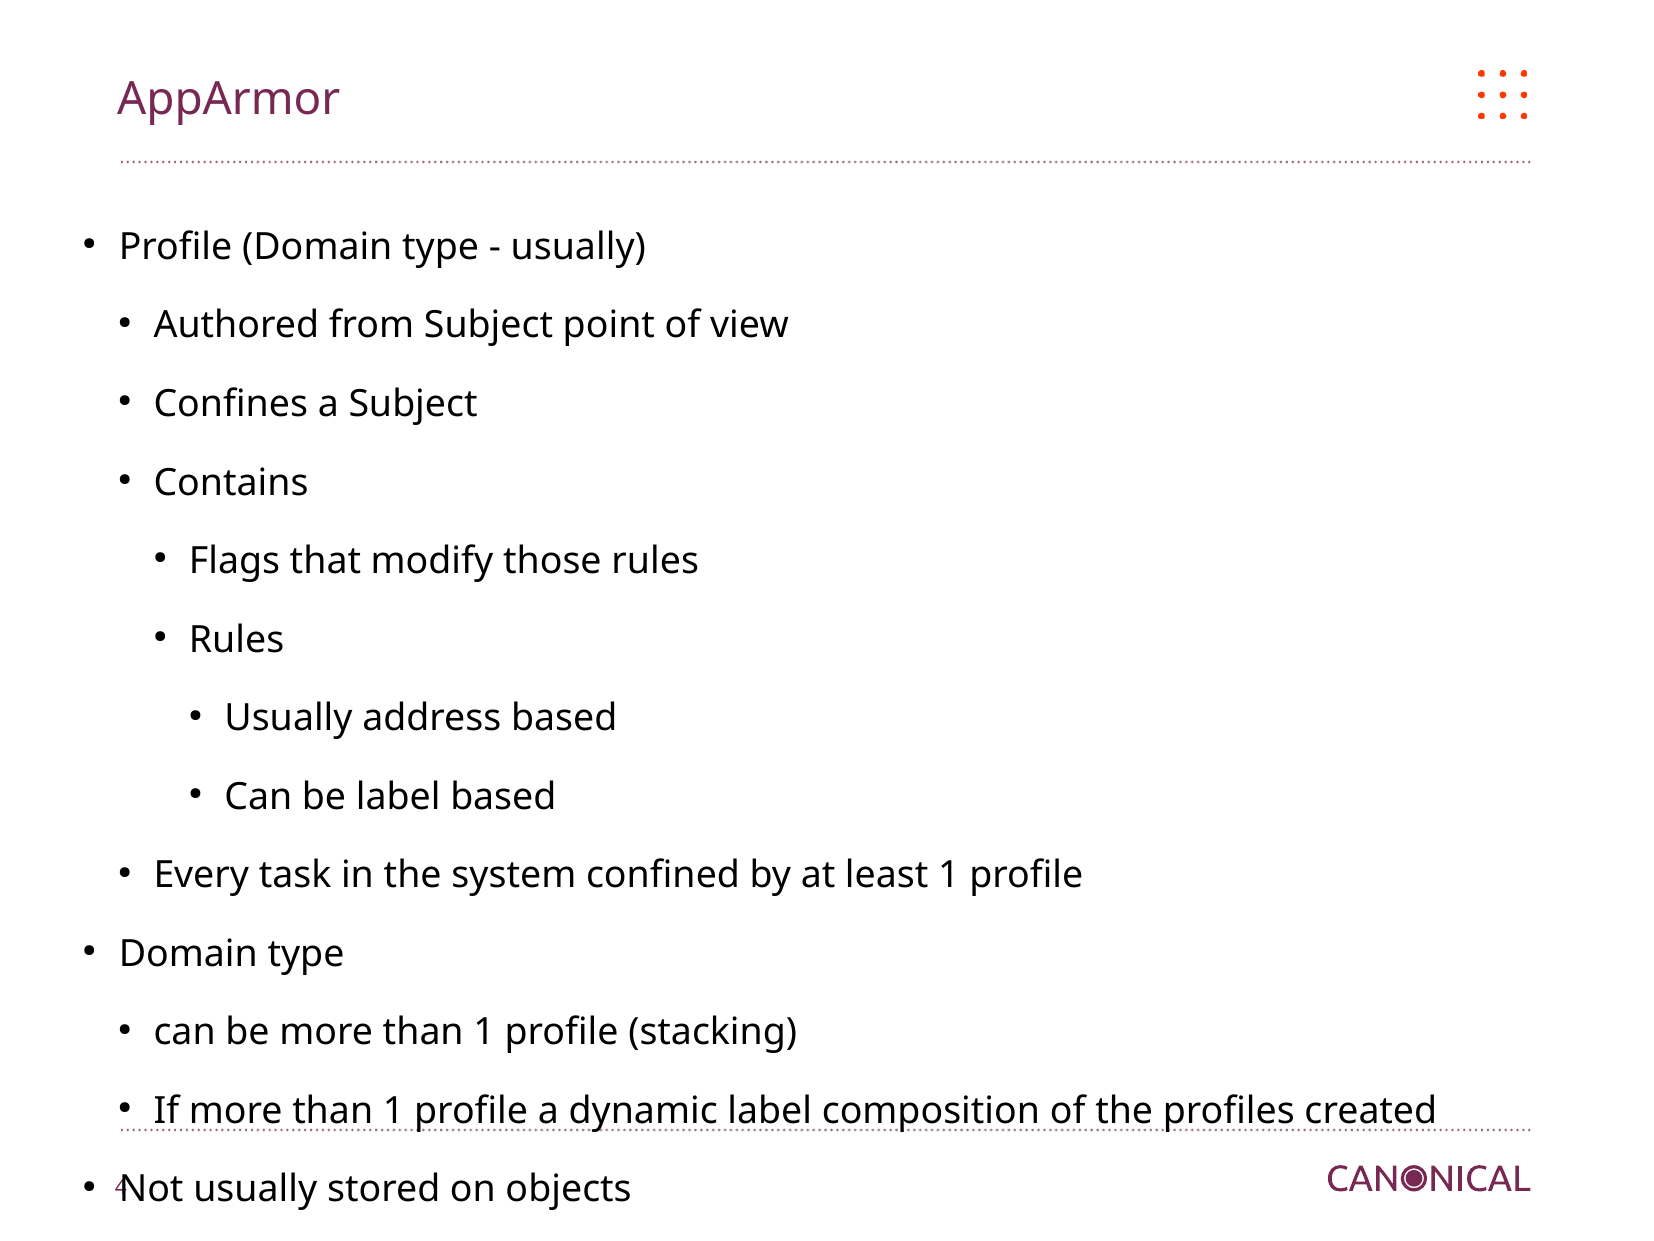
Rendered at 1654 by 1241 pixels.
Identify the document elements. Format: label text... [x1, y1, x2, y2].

list Profile (Domain type - usually) Authored from Subject point of view Confines a Subject Contains Flags that modify those rules Rules Usually address based Can be label based Every task in the system confined by at least 1 profile Domain type can be more than 1 profile (stacking) If more than 1 profile a dynamic label composition of the profiles created Not usually stored on objects [82, 206, 1571, 1061]
picture [111, 1127, 1533, 1134]
picture [111, 159, 1533, 166]
title AppArmor [117, 71, 1447, 123]
picture [1478, 70, 1527, 119]
